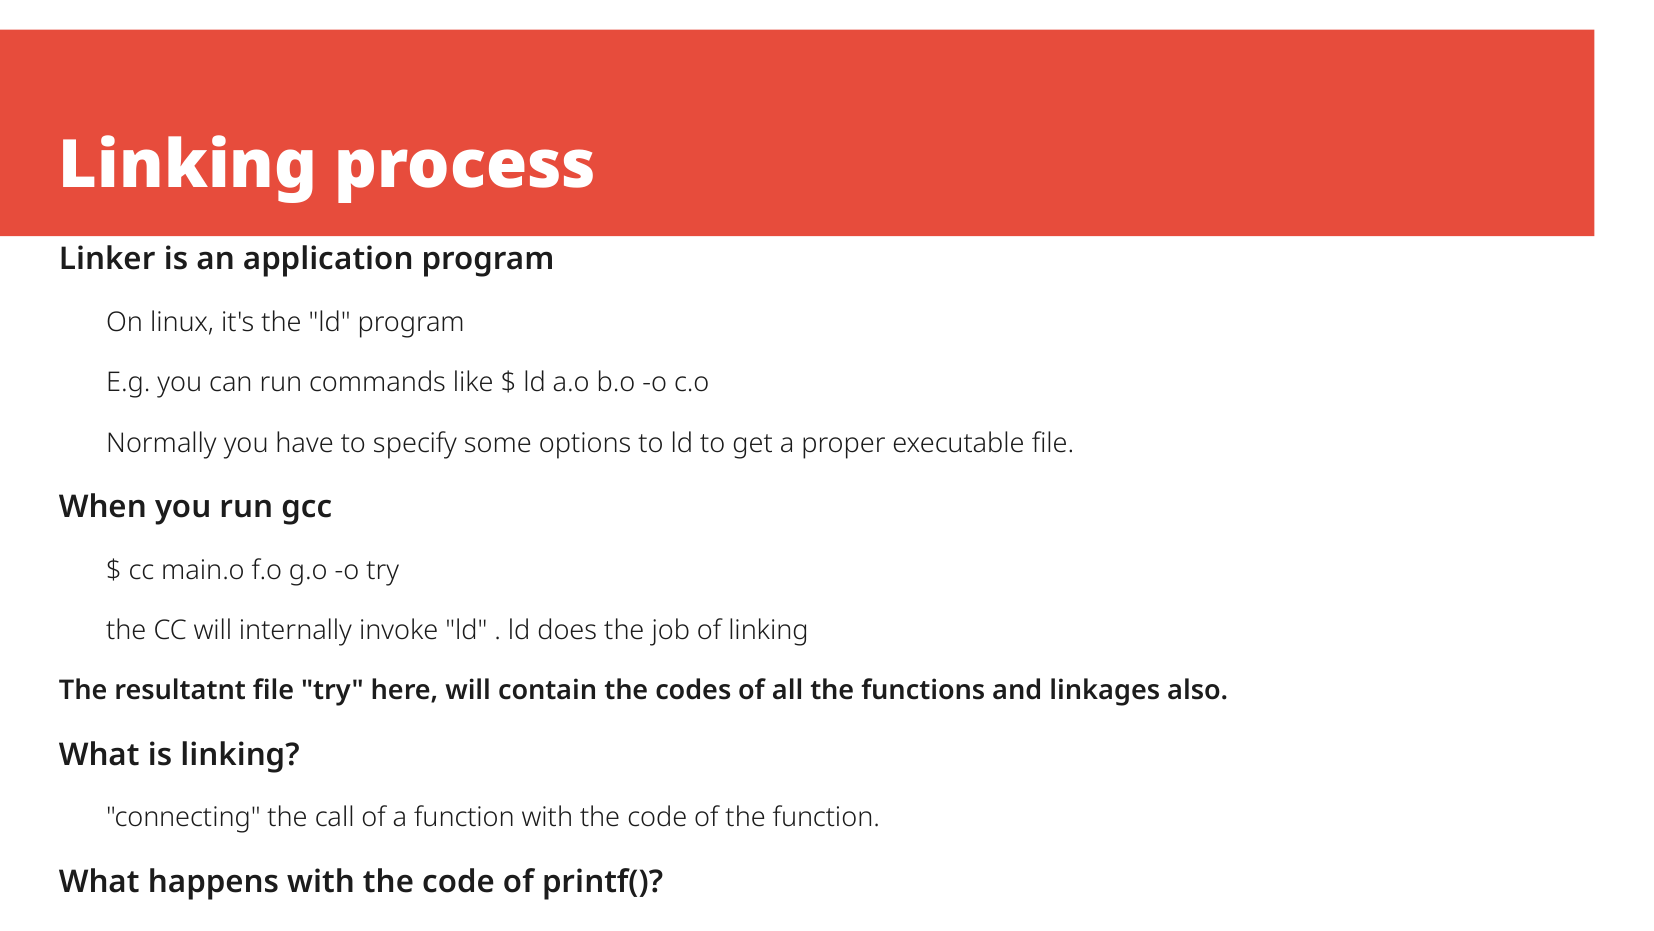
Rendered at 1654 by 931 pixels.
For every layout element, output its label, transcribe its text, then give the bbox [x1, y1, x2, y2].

list Linker is an application program On linux, it's the "ld" program E.g. you can run commands like $ ld a.o b.o -o c.o Normally you have to specify some options to ld to get a proper executable file. When you run gcc $ cc main.o f.o g.o -o try the CC will internally invoke "ld" . ld does the job of linking The resultatnt file "try" here, will contain the codes of all the functions and linkages also. What is linking? "connecting" the call of a function with the code of the function. What happens with the code of printf()? The linker or CC will automatically pick up code from the libc.so.6 file for the functions. [59, 236, 1565, 931]
title Linking process [59, 59, 1595, 207]
